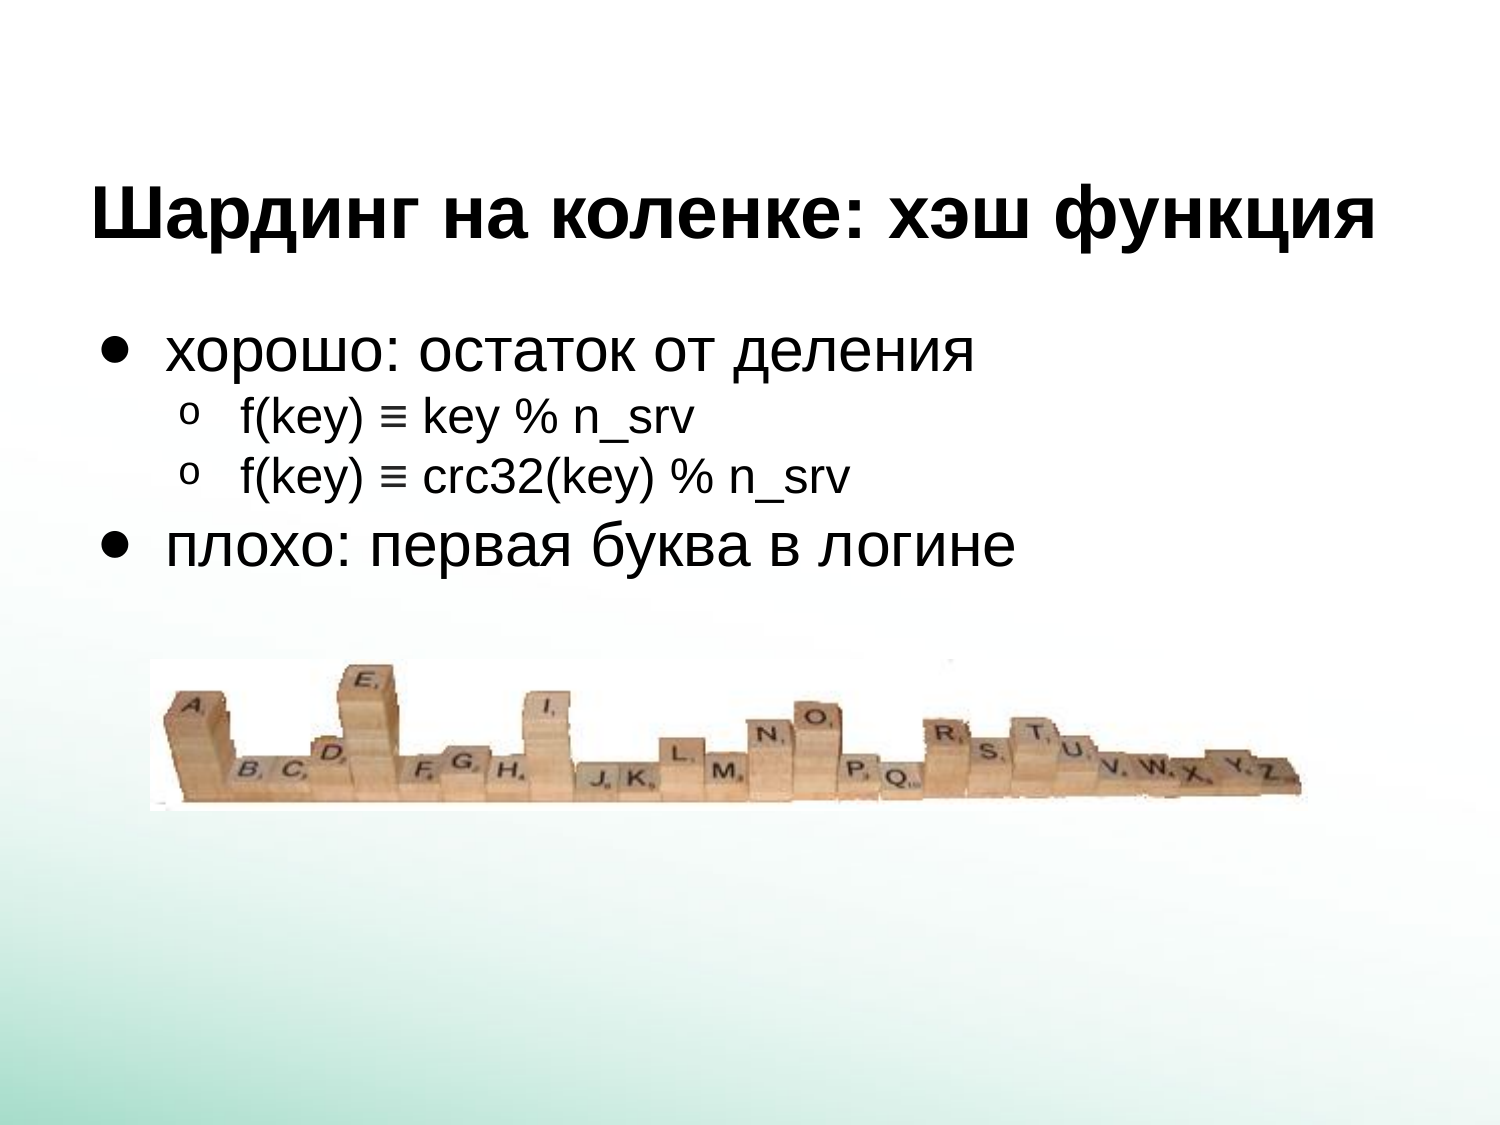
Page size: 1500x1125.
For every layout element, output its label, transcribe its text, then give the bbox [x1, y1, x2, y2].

list хорошо: остаток от деления f(key) ≡ key % n_srv f(key) ≡ crc32(key) % n_srv плохо: первая буква в логине [75, 293, 1425, 905]
title Шардинг на коленке: хэш функция [75, 128, 1425, 269]
picture [0, 0, 1500, 1125]
